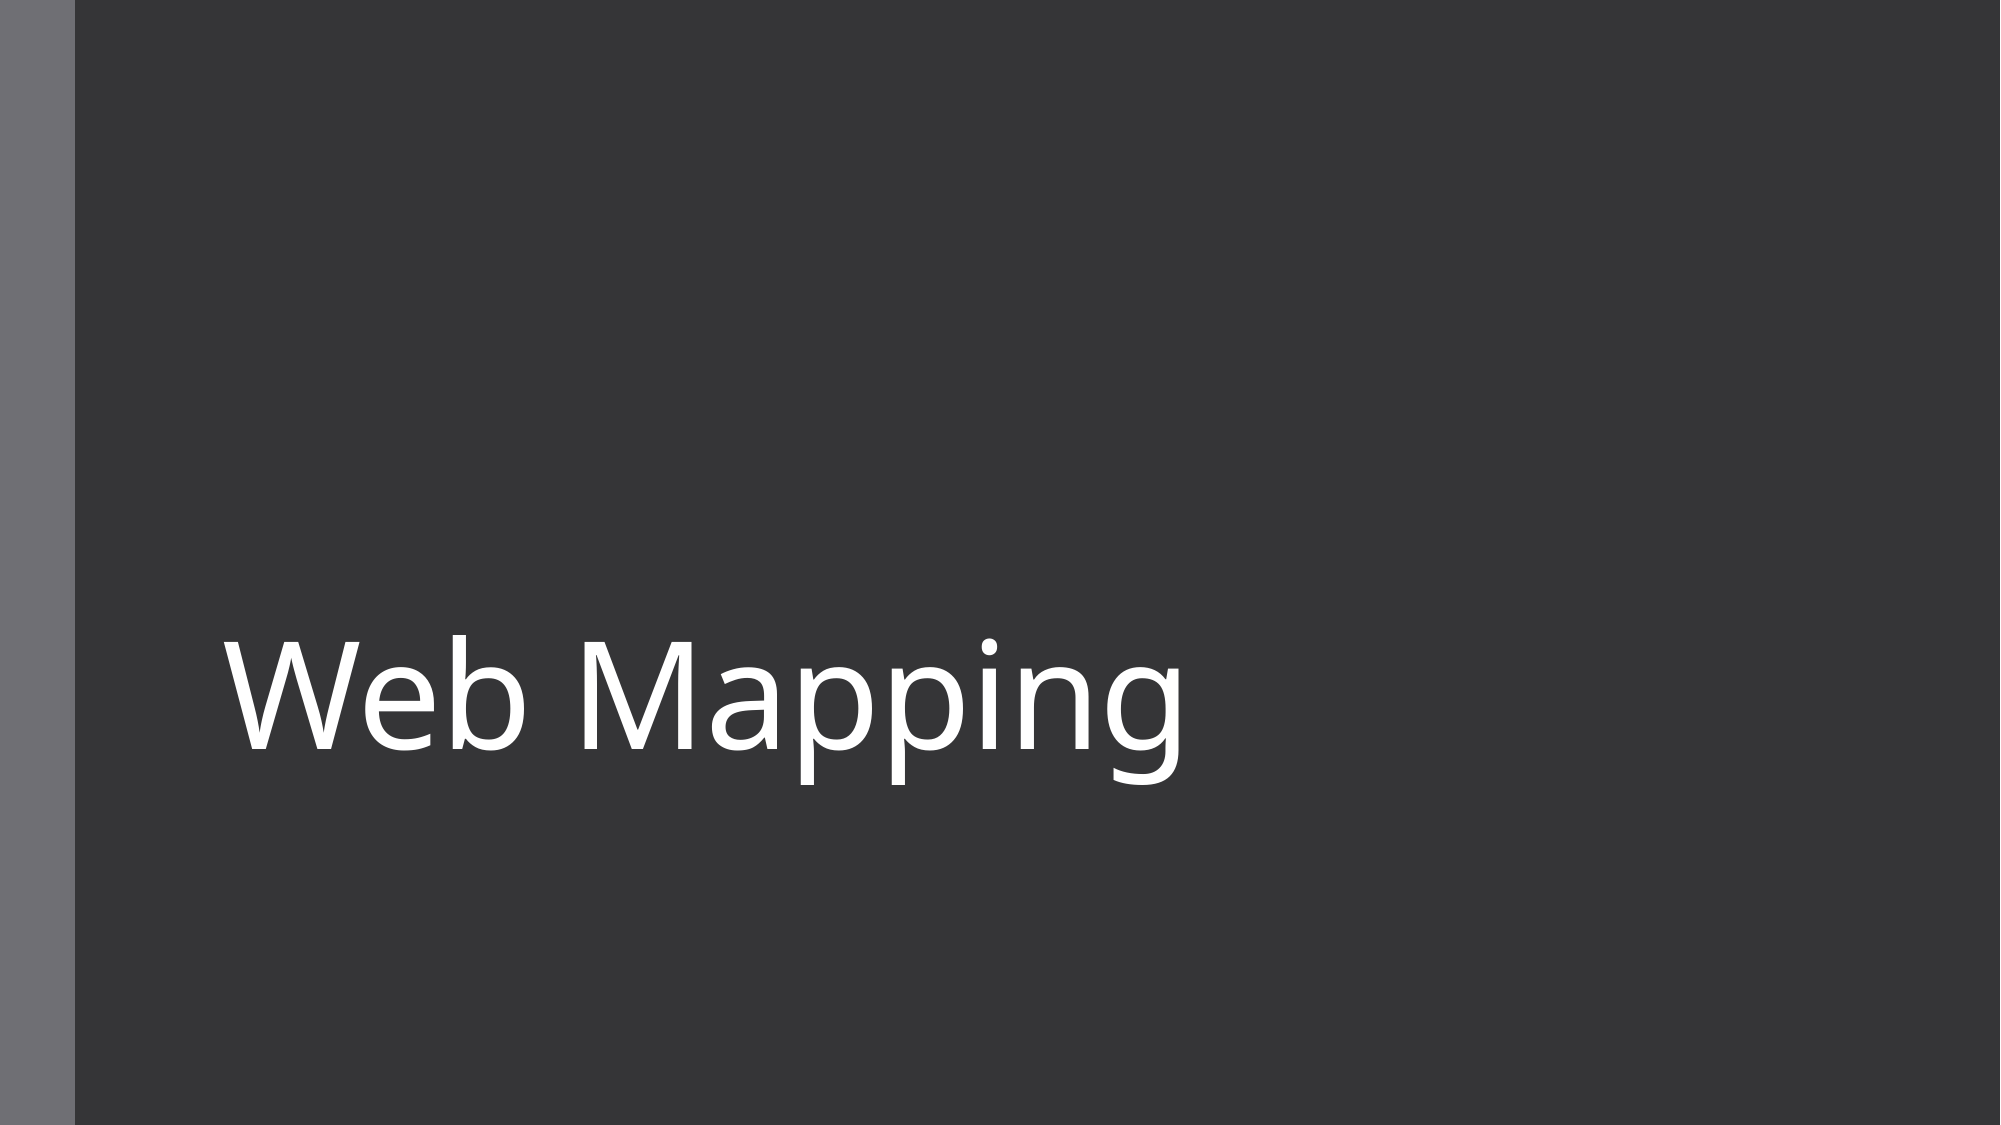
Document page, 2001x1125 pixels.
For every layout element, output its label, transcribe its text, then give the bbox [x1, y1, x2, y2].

title Web Mapping [206, 124, 1752, 788]
